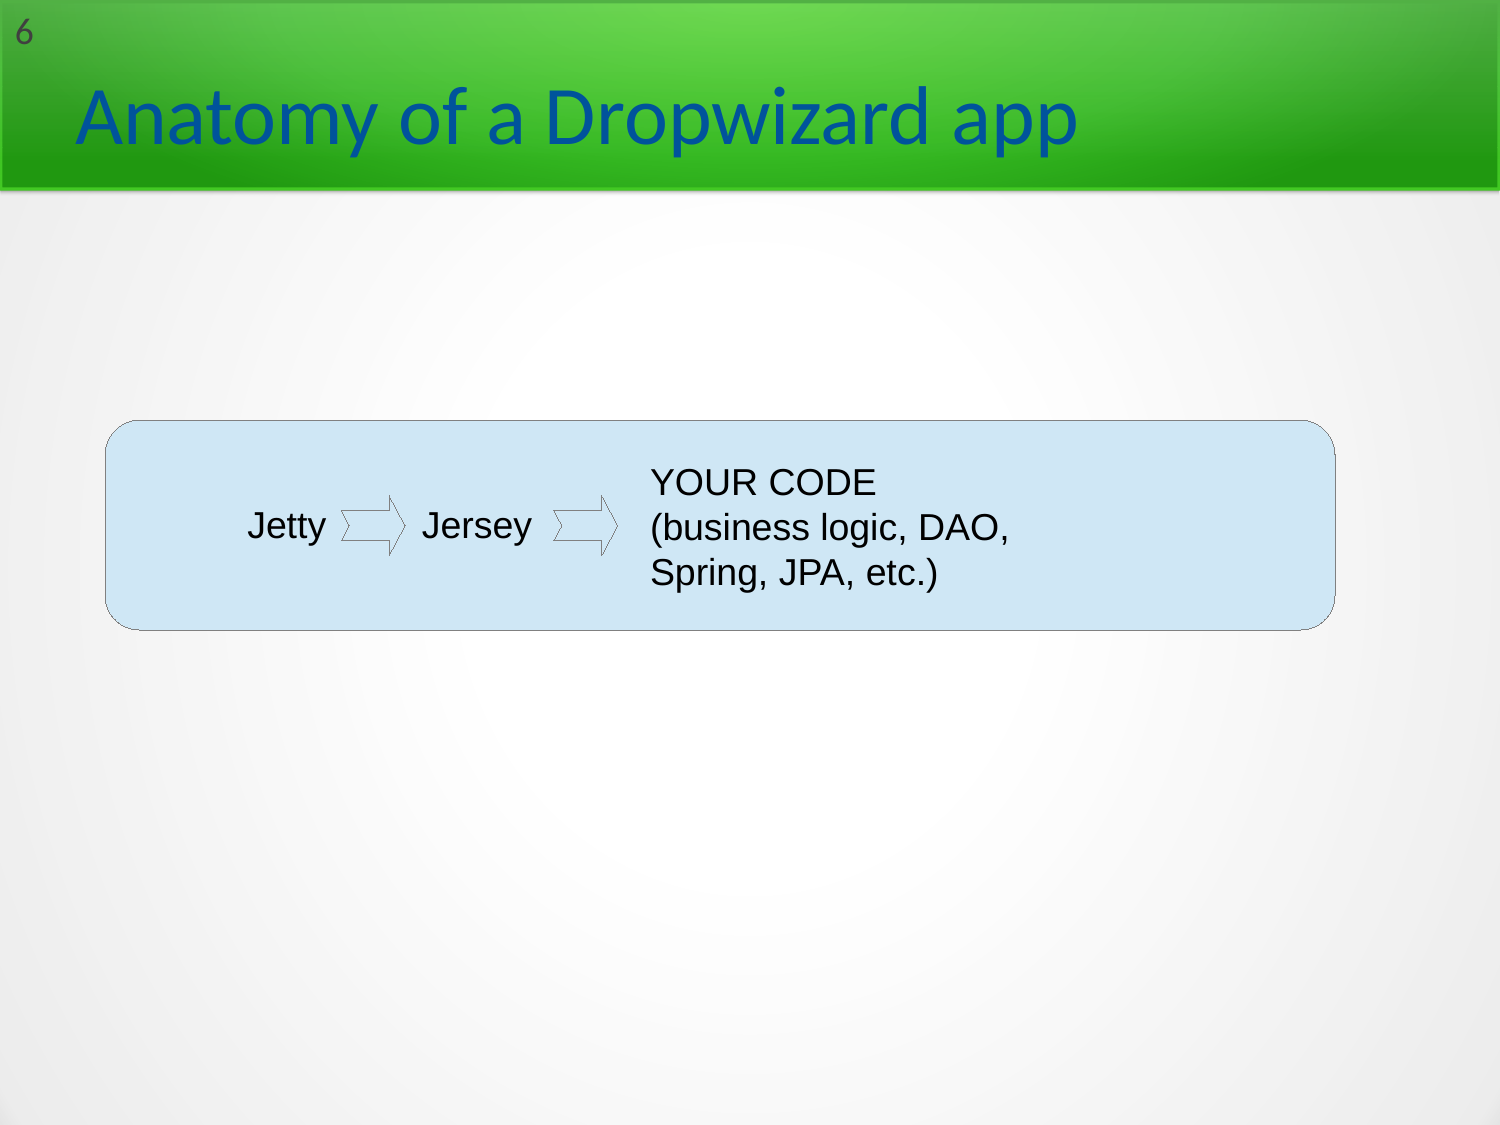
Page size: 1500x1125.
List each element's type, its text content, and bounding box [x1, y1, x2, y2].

text_box <number> [0, 0, 1500, 1125]
text_box [341, 495, 406, 556]
text_box Jetty [232, 493, 342, 551]
text_box YOUR CODE (business logic, DAO, Spring, JPA, etc.) [635, 450, 1036, 592]
text_box [553, 495, 618, 556]
text_box Jersey [407, 493, 547, 551]
